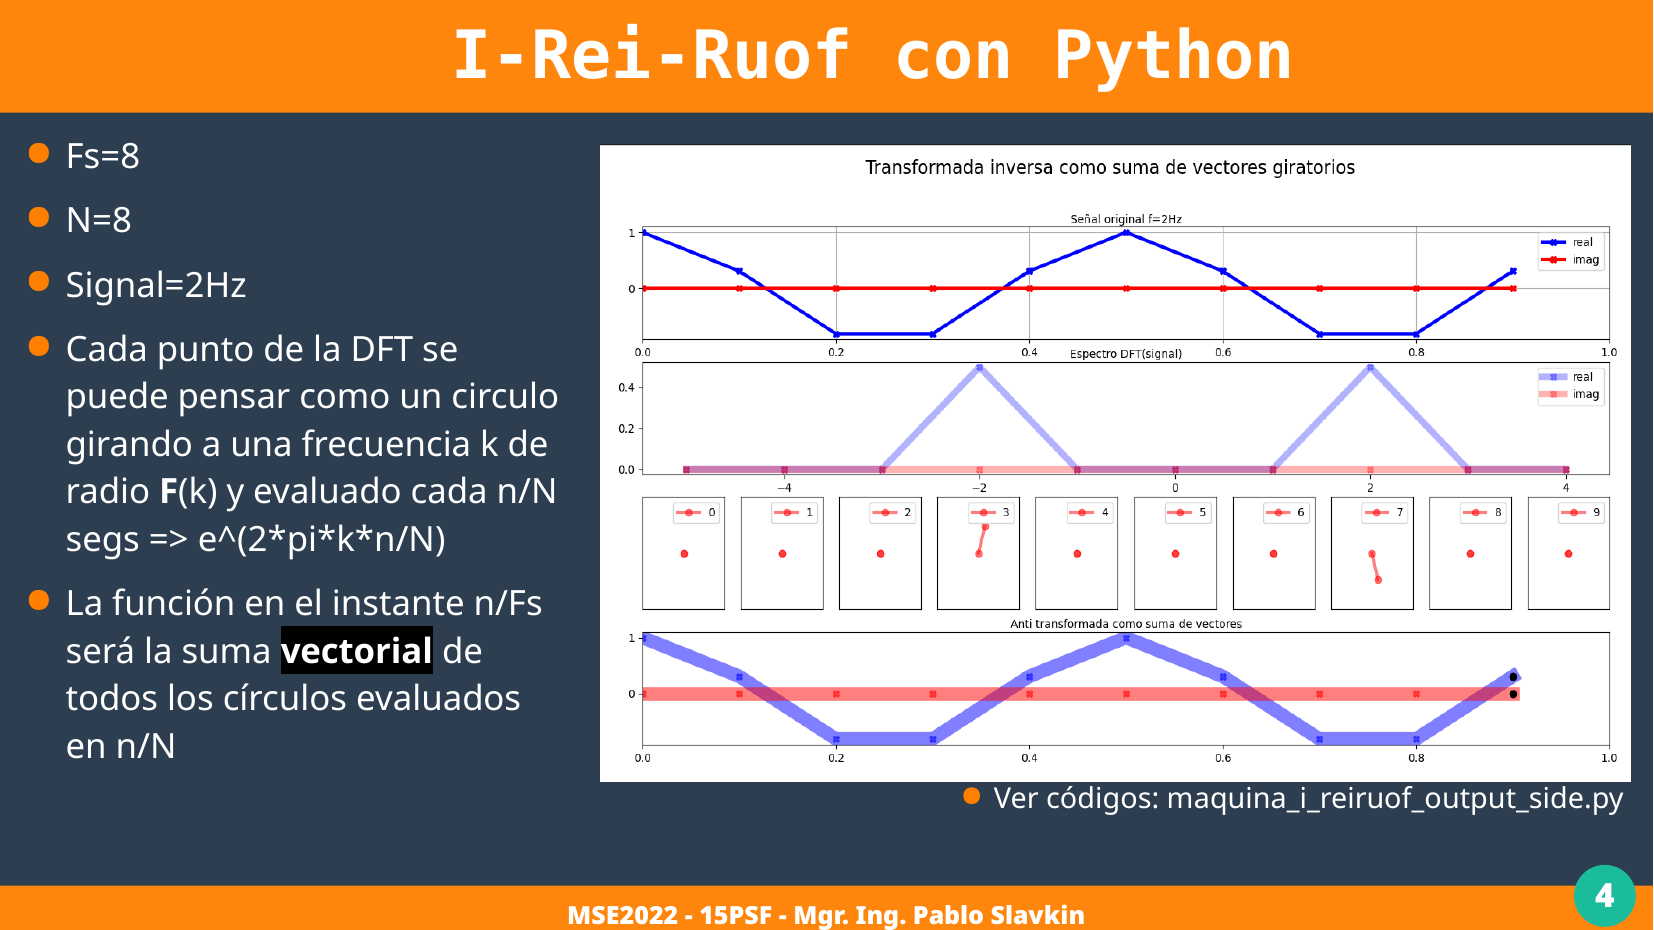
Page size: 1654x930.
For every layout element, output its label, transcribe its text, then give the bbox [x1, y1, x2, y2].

picture [600, 144, 1631, 782]
list Ver códigos: maquina_i_reiruof_output_side.py [949, 782, 1625, 853]
list Fs=8 N=8 Signal=2Hz Cada punto de la DFT se puede pensar como un circulo girando a una frecuencia k de radio F(k) y evaluado cada n/N segs => e^(2*pi*k*n/N) La función en el instante n/Fs será la suma vectorial de todos los círculos evaluados en n/N [11, 131, 563, 788]
title I-Rei-Ruof con Python [451, 16, 1389, 113]
